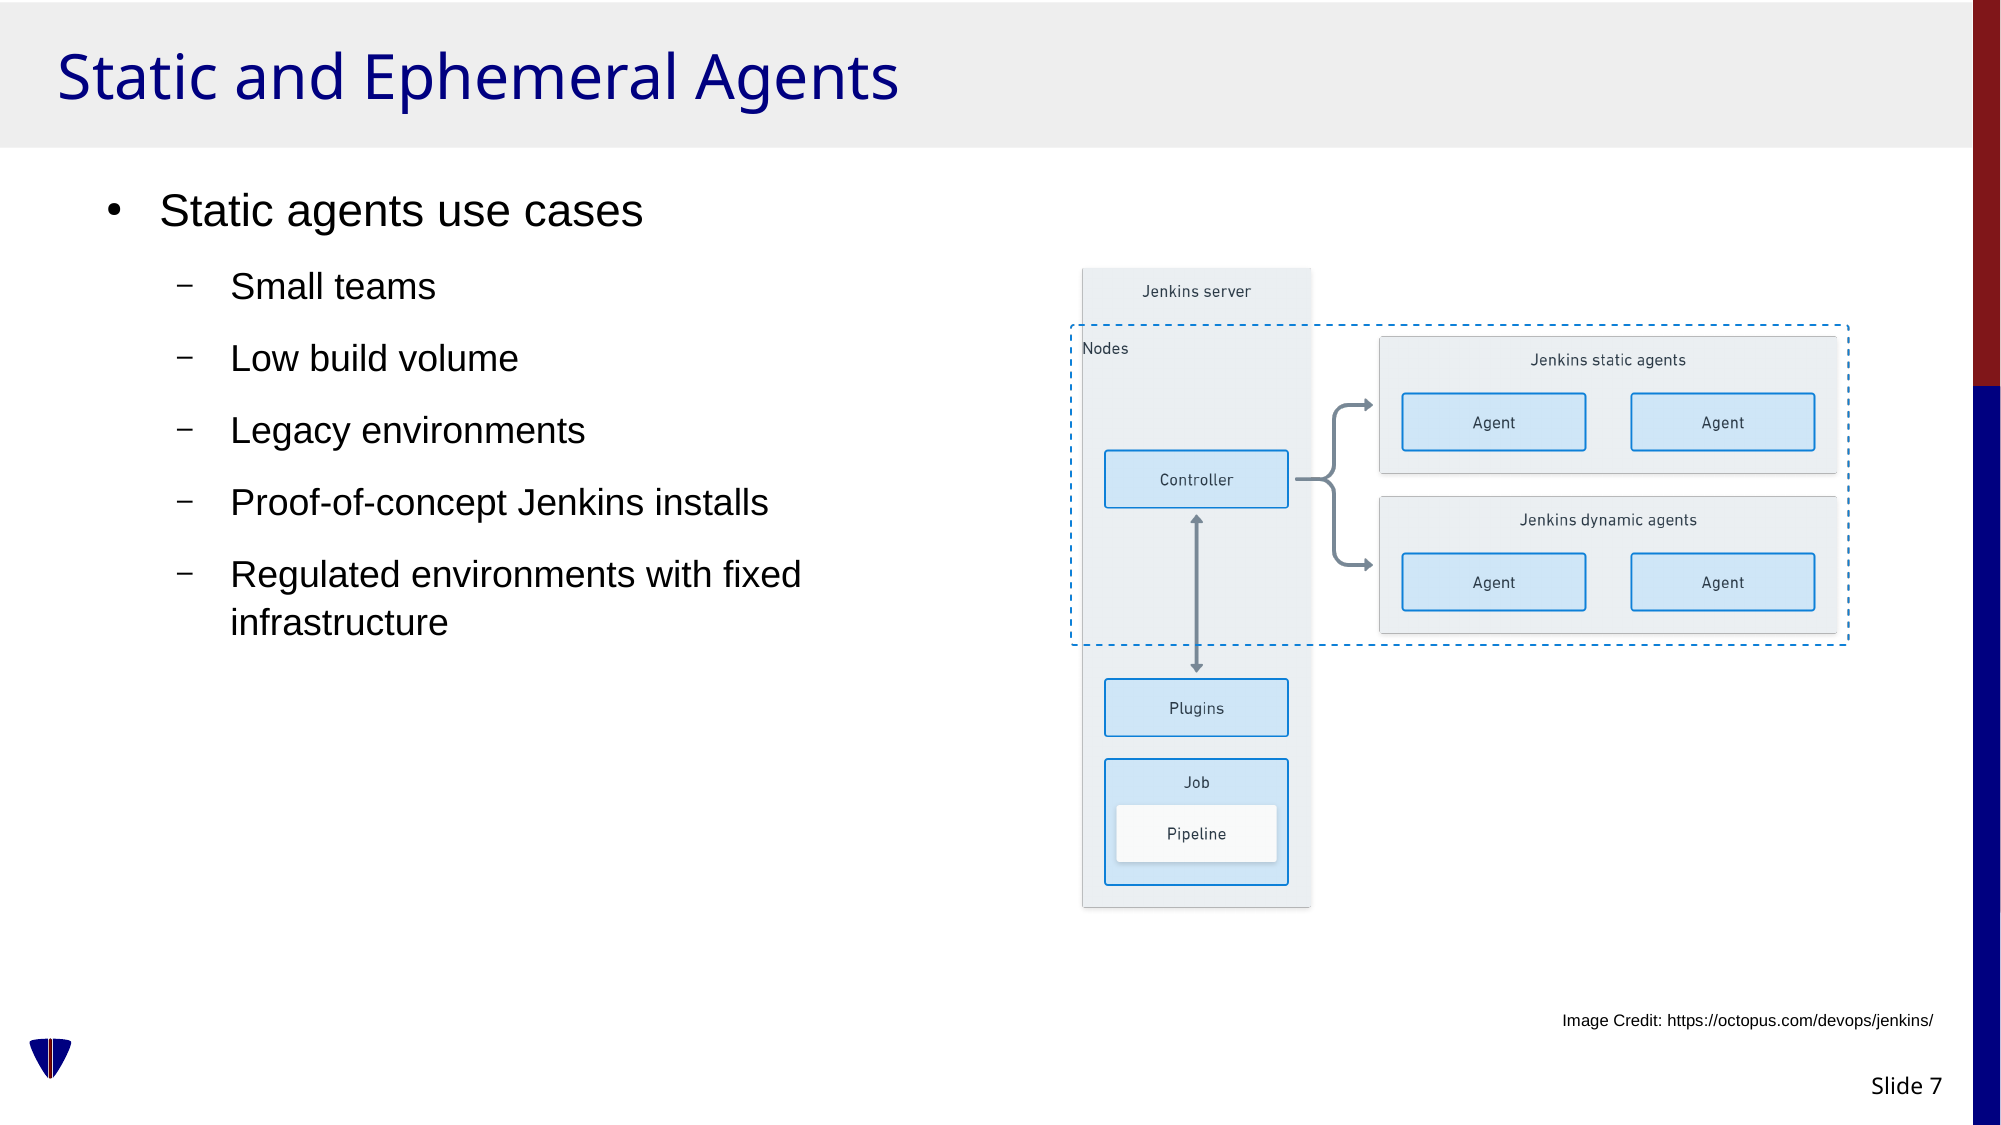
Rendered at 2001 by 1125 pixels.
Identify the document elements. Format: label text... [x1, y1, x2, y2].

picture [1062, 259, 1857, 916]
list Static agents use cases Small teams Low build volume Legacy environments Proof-of-concept Jenkins installs Regulated environments with fixed infrastructure [88, 177, 1004, 1034]
title Static and Ephemeral Agents [0, 2, 1973, 148]
text_box Image Credit: https://octopus.com/devops/jenkins/ [1269, 1003, 1949, 1063]
